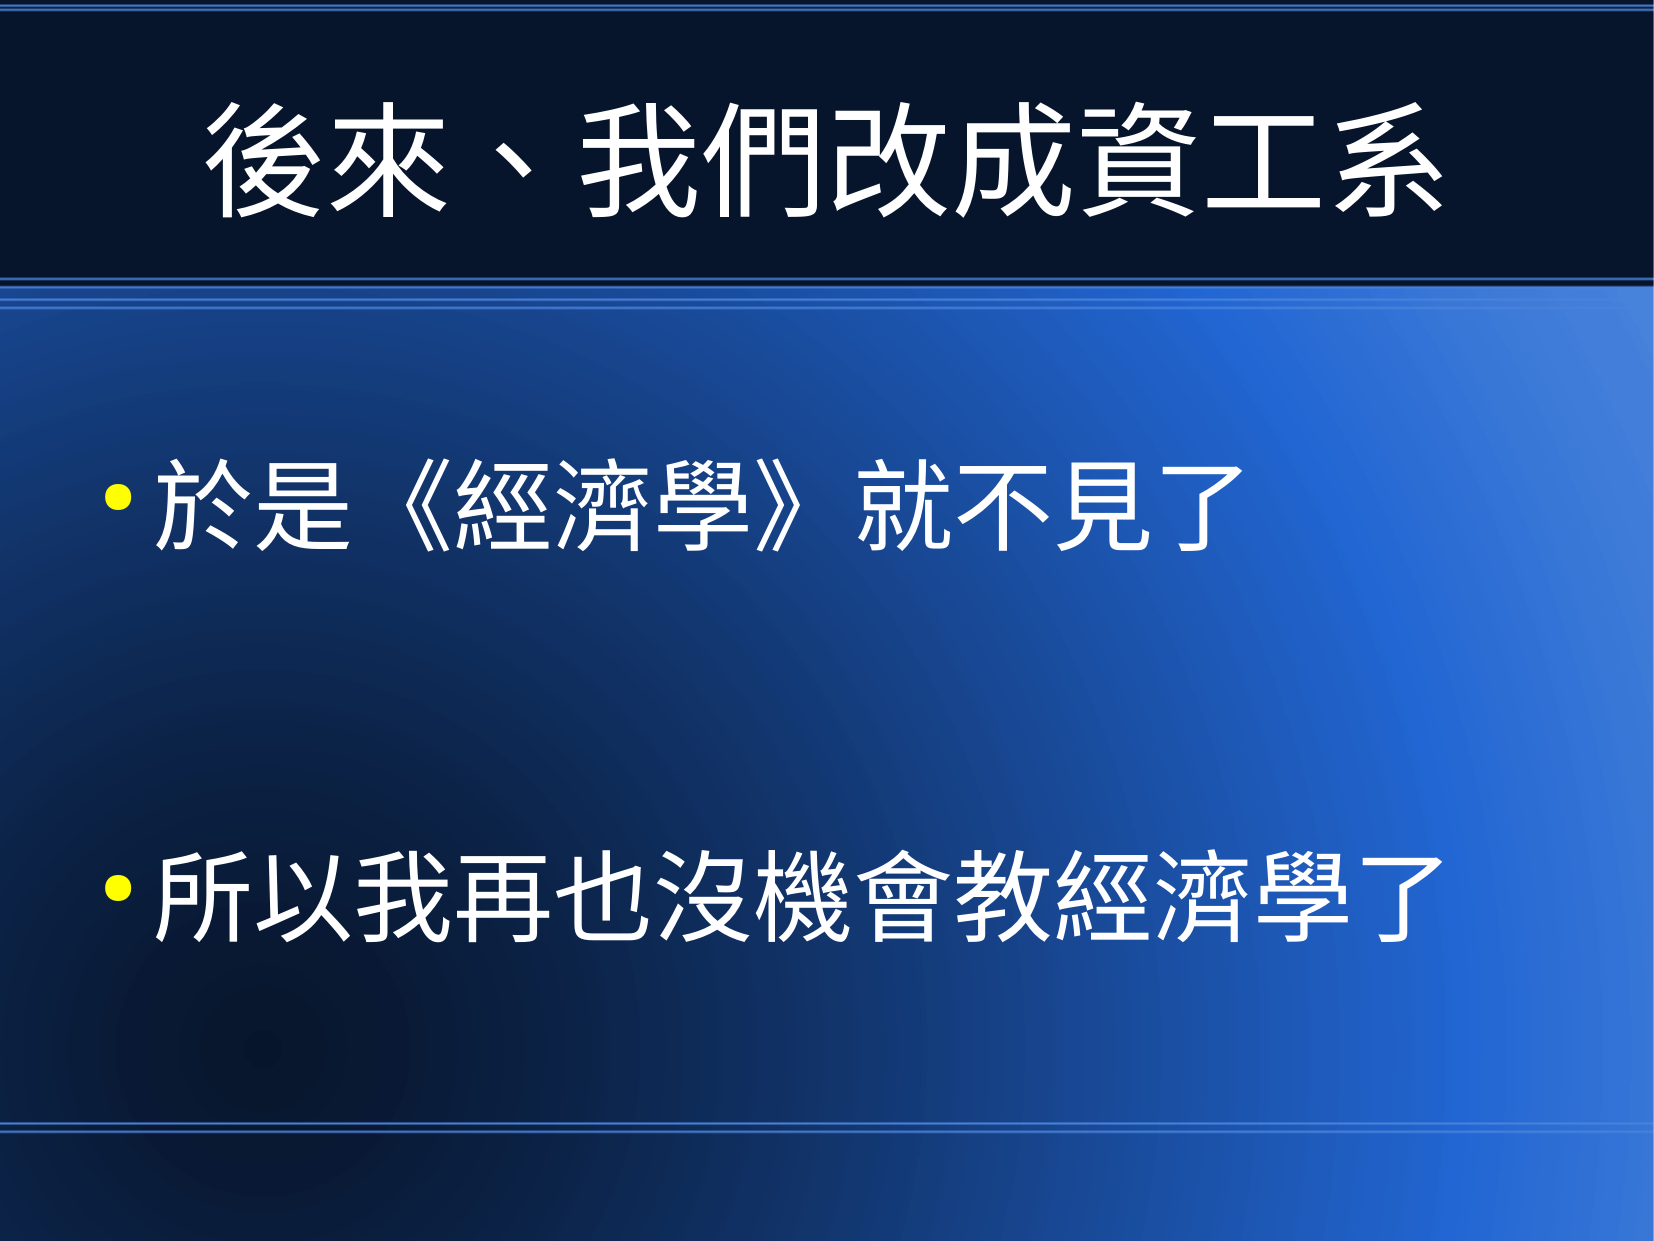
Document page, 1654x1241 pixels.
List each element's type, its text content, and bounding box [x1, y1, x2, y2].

title 後來、我們改成資工系 [82, 49, 1571, 257]
picture [0, 0, 1654, 1241]
list 於是《經濟學》就不見了 所以我再也沒機會教經濟學了 [82, 355, 1571, 1241]
